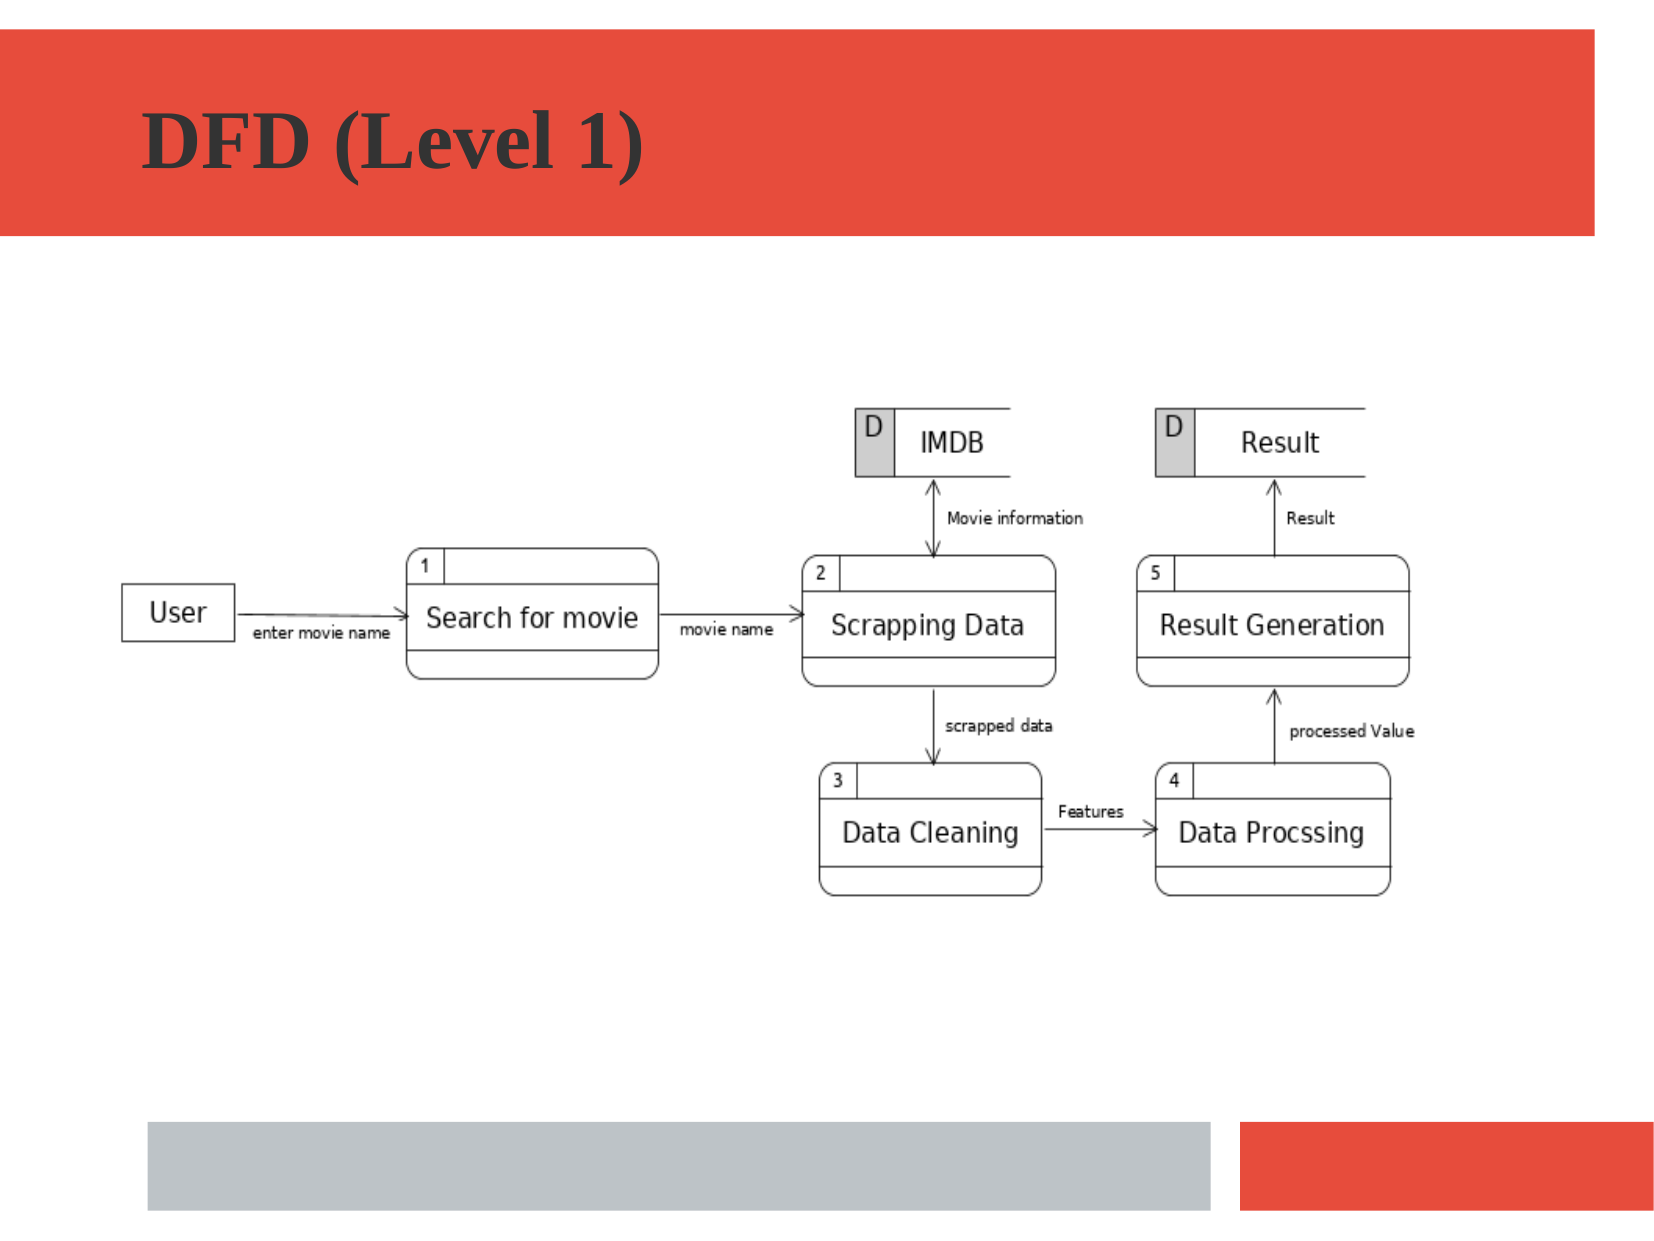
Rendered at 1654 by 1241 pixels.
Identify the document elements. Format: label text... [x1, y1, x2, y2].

picture [109, 326, 1554, 1004]
text_box DFD (Level 1) [141, 31, 1595, 239]
